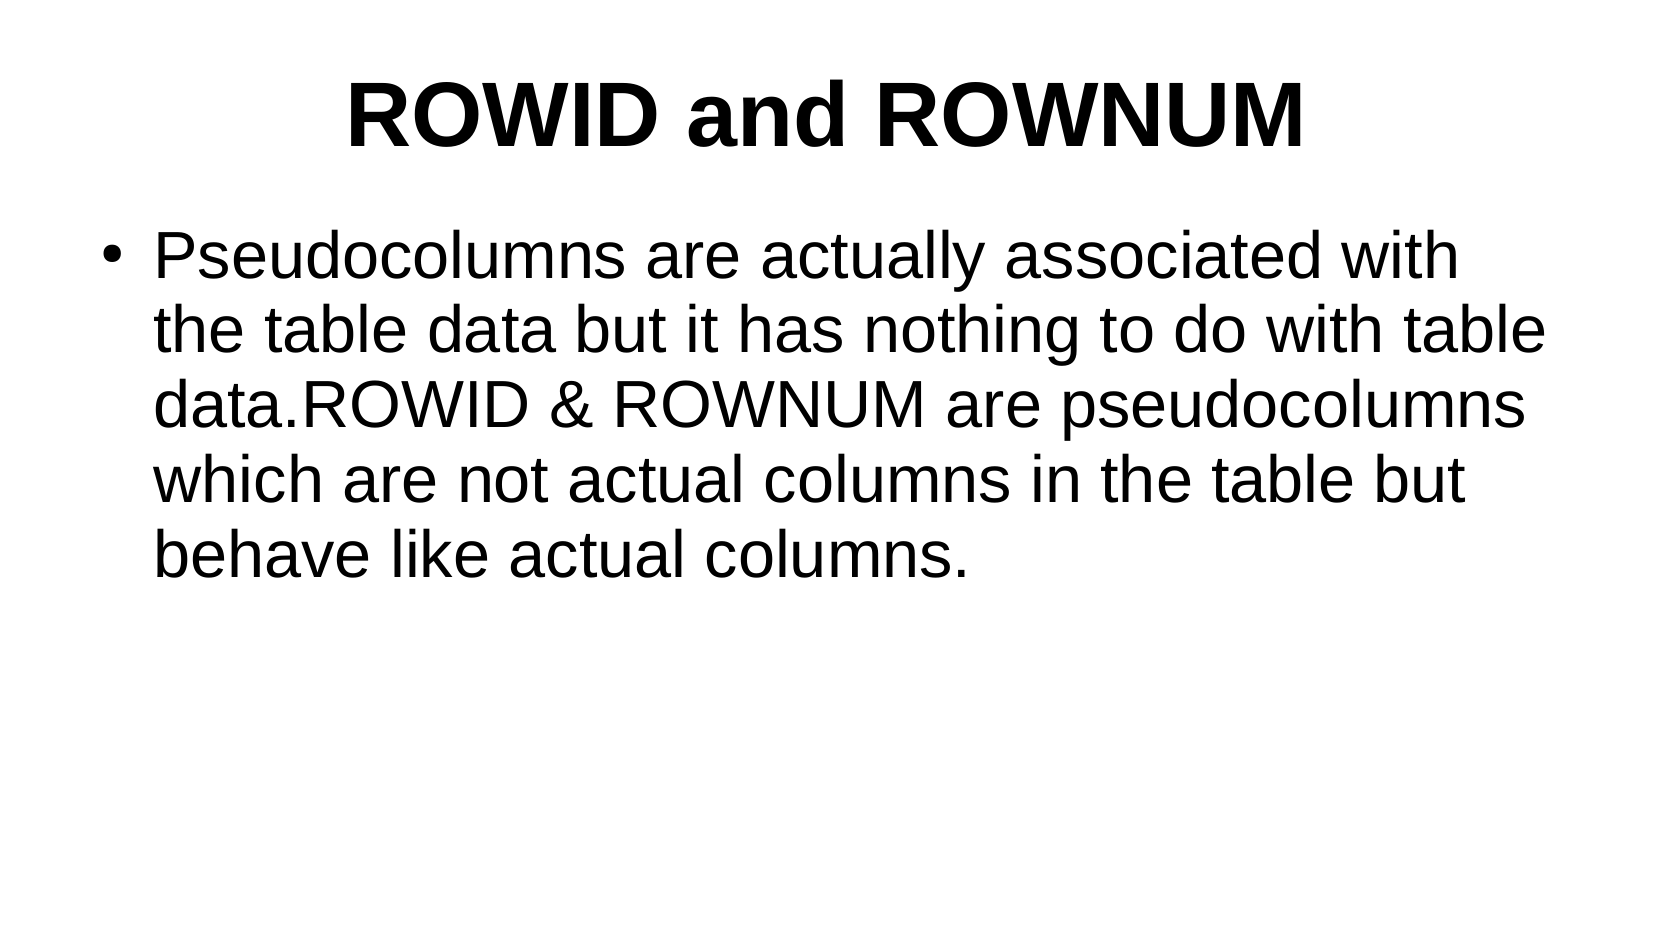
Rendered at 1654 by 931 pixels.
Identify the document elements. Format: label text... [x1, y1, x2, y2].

list Pseudocolumns are actually associated with the table data but it has nothing to do with table data.ROWID & ROWNUM are pseudocolumns which are not actual columns in the table but behave like actual columns. [82, 217, 1571, 758]
title ROWID and ROWNUM [82, 37, 1571, 193]
